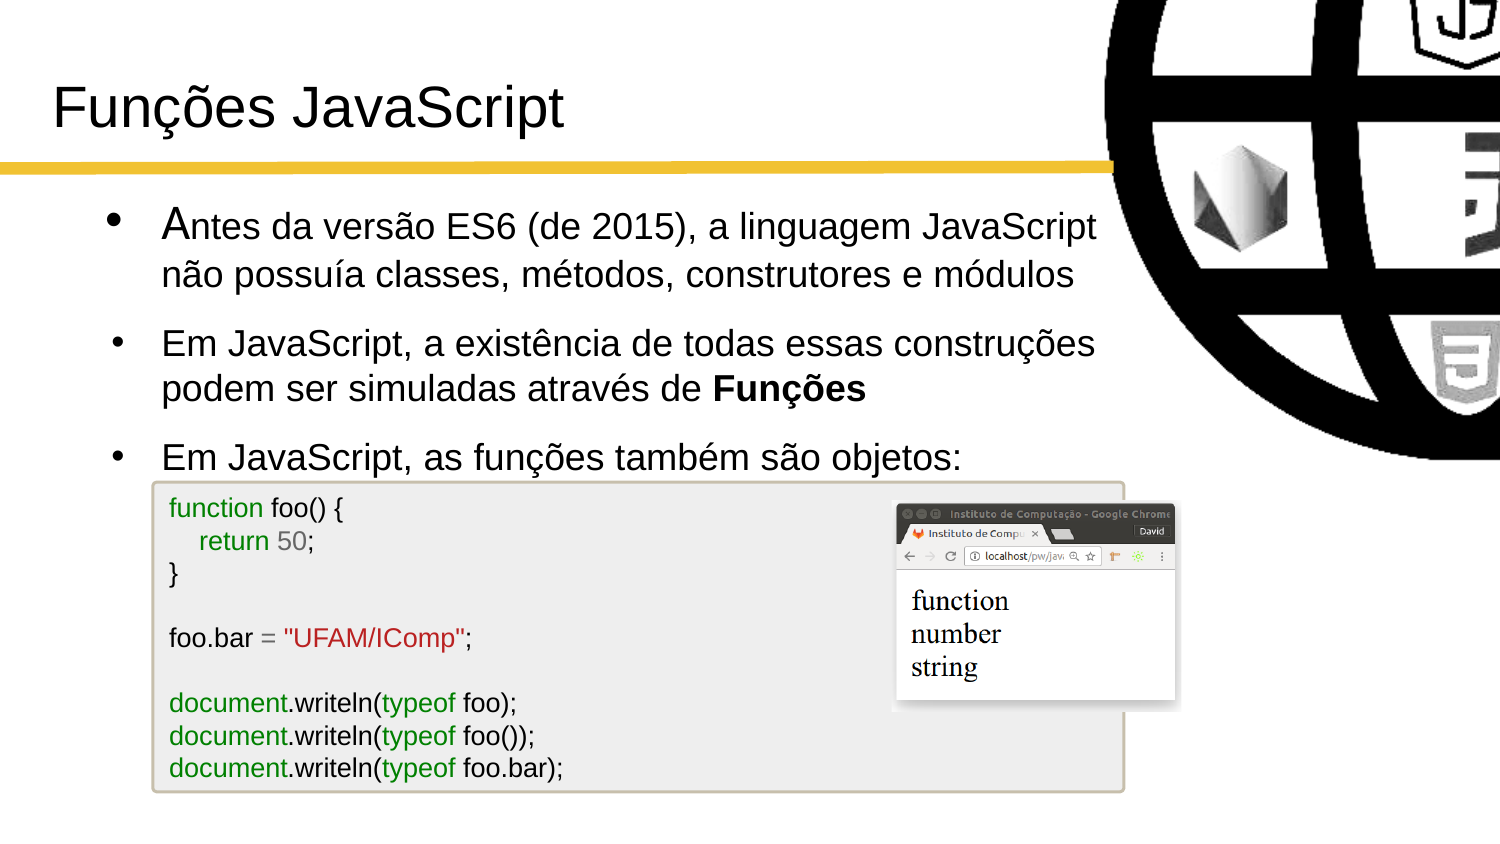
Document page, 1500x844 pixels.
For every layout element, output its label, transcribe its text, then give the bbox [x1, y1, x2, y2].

text_box Antes da versão ES6 (de 2015), a linguagem JavaScript não possuía classes, métodos, construtores e módulos Em JavaScript, a existência de todas essas construções podem ser simuladas através de Funções Em JavaScript, as funções também são objetos: [89, 182, 1117, 479]
picture [891, 0, 1500, 712]
text_box function foo() { return 50; } foo.bar = "UFAM/IComp"; document.writeln(typeof foo); document.writeln(typeof foo()); document.writeln(typeof foo.bar); [152, 482, 1124, 792]
text_box Funções JavaScript [37, 33, 1463, 175]
